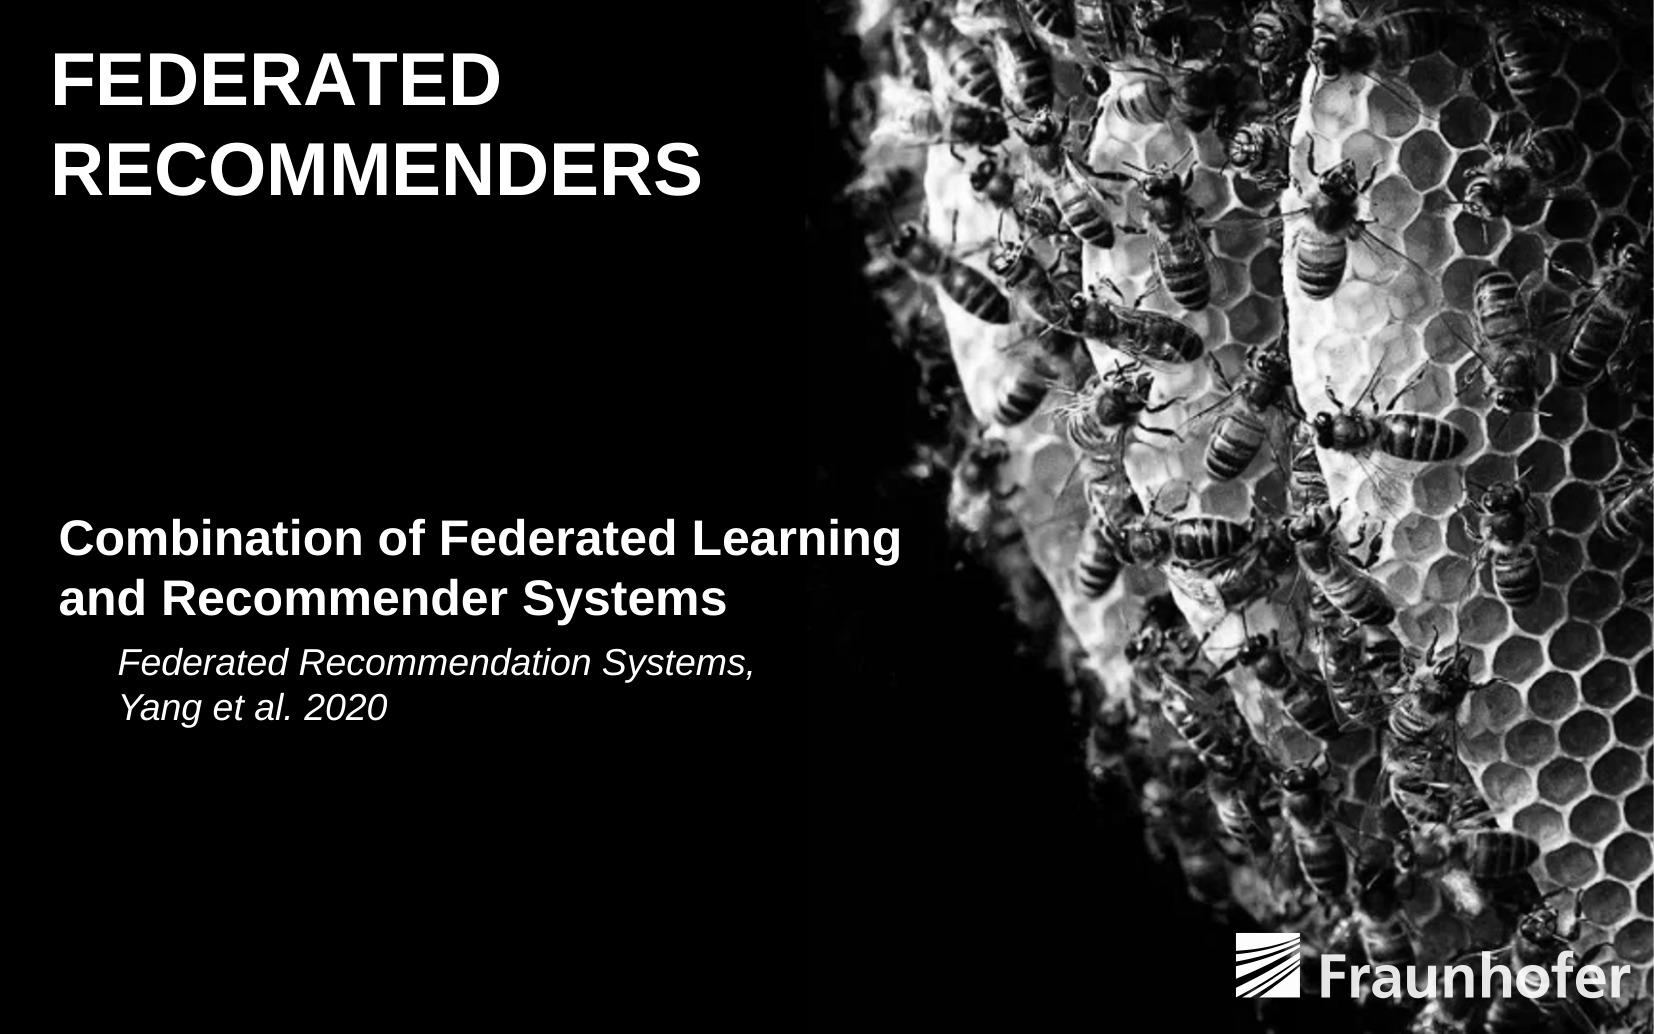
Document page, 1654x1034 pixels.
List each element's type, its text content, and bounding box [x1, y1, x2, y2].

picture [0, 0, 1654, 1034]
list Combination of Federated Learning and Recommender Systems Federated Recommendation Systems, Yang et al. 2020 [58, 312, 928, 921]
title FEDERATED RECOMMENDERS [49, 34, 1613, 207]
